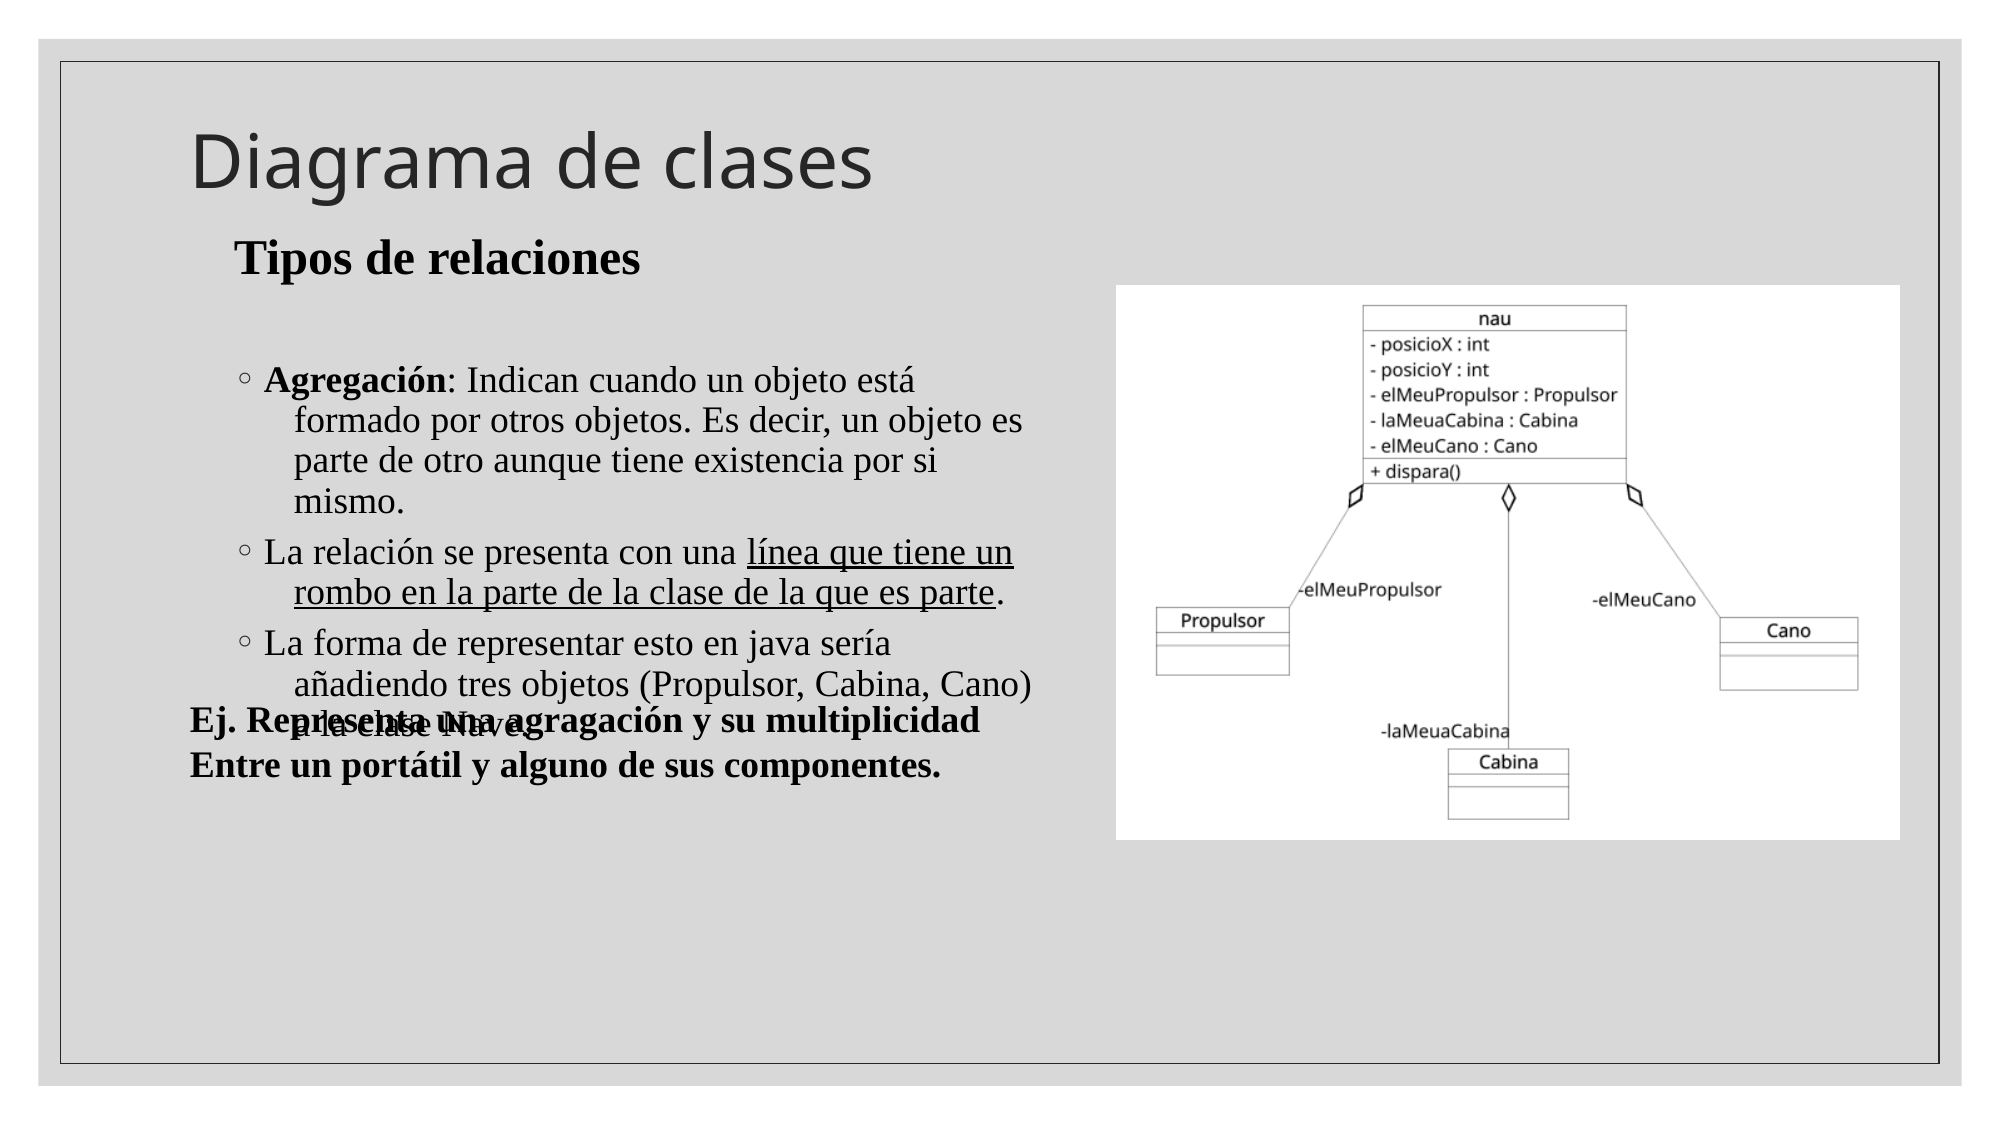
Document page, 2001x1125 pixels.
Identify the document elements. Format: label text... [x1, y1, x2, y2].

title Diagrama de clases [174, 105, 1825, 224]
picture [1116, 285, 1900, 840]
text_box Ej. Representa una agragación y su multiplicidad Entre un portátil y alguno de sus componentes. [174, 686, 1003, 793]
list Tipos de relaciones Agregación: Indican cuando un objeto está formado por otros objetos. Es decir, un objeto es parte de otro aunque tiene existencia por si mismo. La relación se presenta con una línea que tiene un rombo en la parte de la clase de la que es parte. La forma de representar esto en java sería añadiendo tres objetos (Propulsor, Cabina, Cano) a la clase Nave. [128, 223, 1061, 988]
